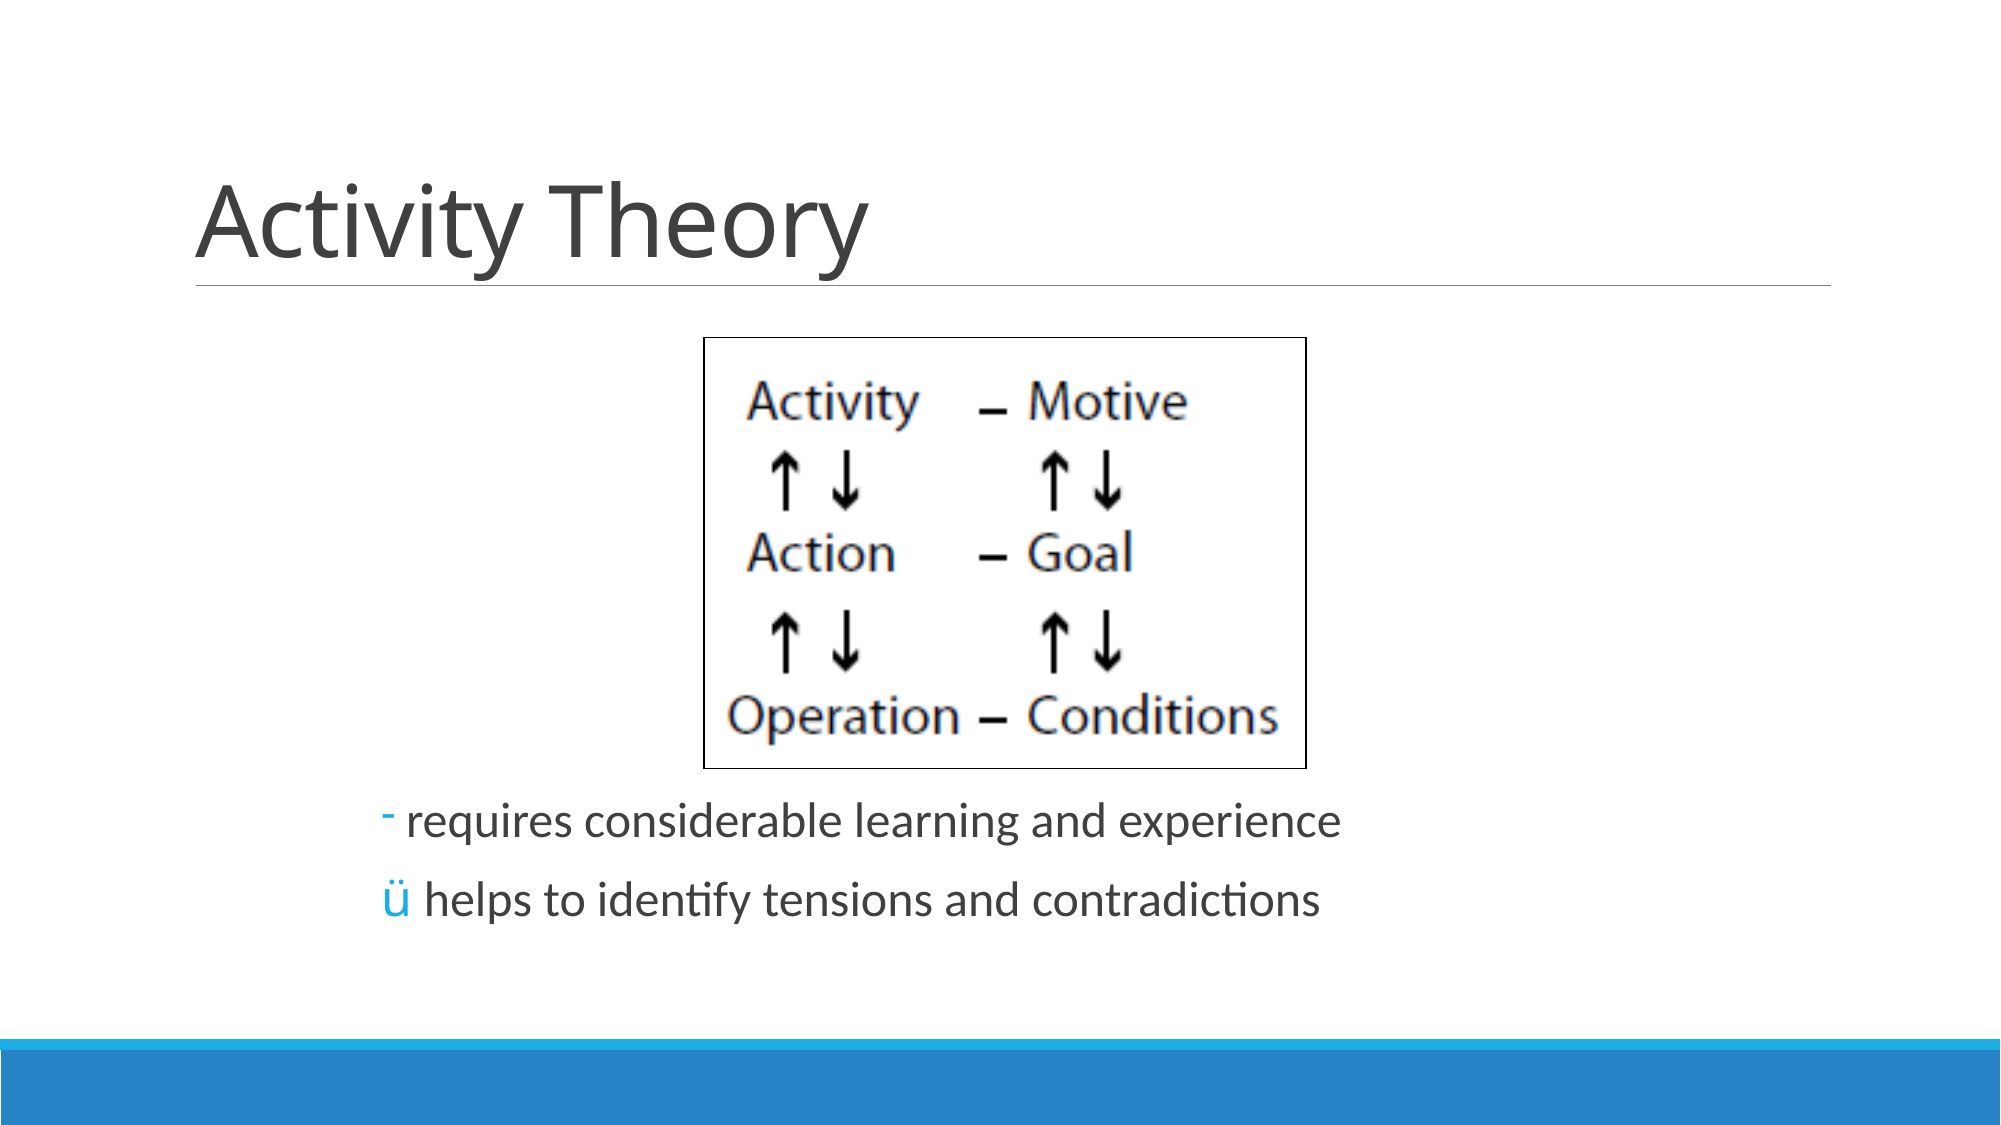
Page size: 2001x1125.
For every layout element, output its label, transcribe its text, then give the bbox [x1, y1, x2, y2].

list requires considerable learning and experience helps to identify tensions and contradictions [381, 361, 1620, 1022]
title Activity Theory [180, 47, 1831, 286]
picture [704, 338, 1306, 768]
